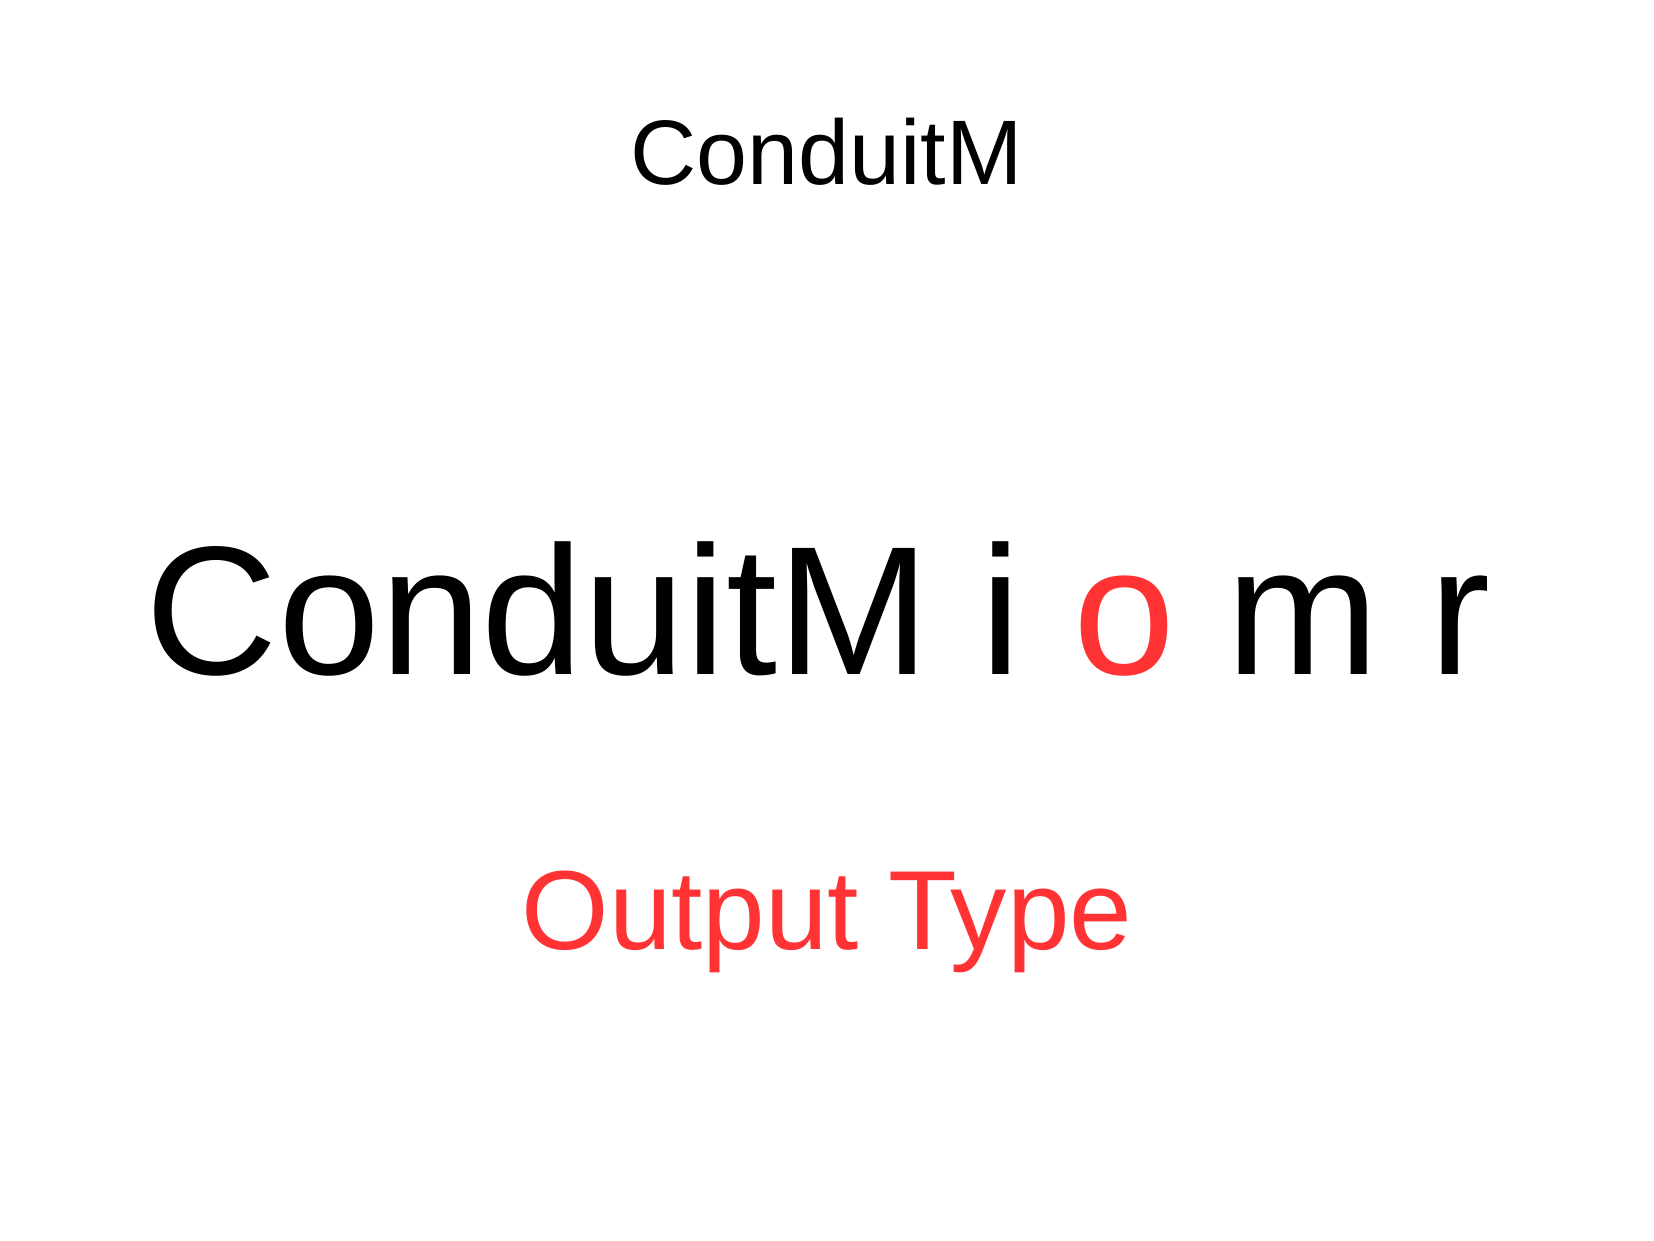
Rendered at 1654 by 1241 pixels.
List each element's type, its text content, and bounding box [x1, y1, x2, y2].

text_box ConduitM i o m r [131, 500, 1523, 740]
text_box Output Type [463, 840, 1190, 1107]
title ConduitM [82, 49, 1571, 257]
